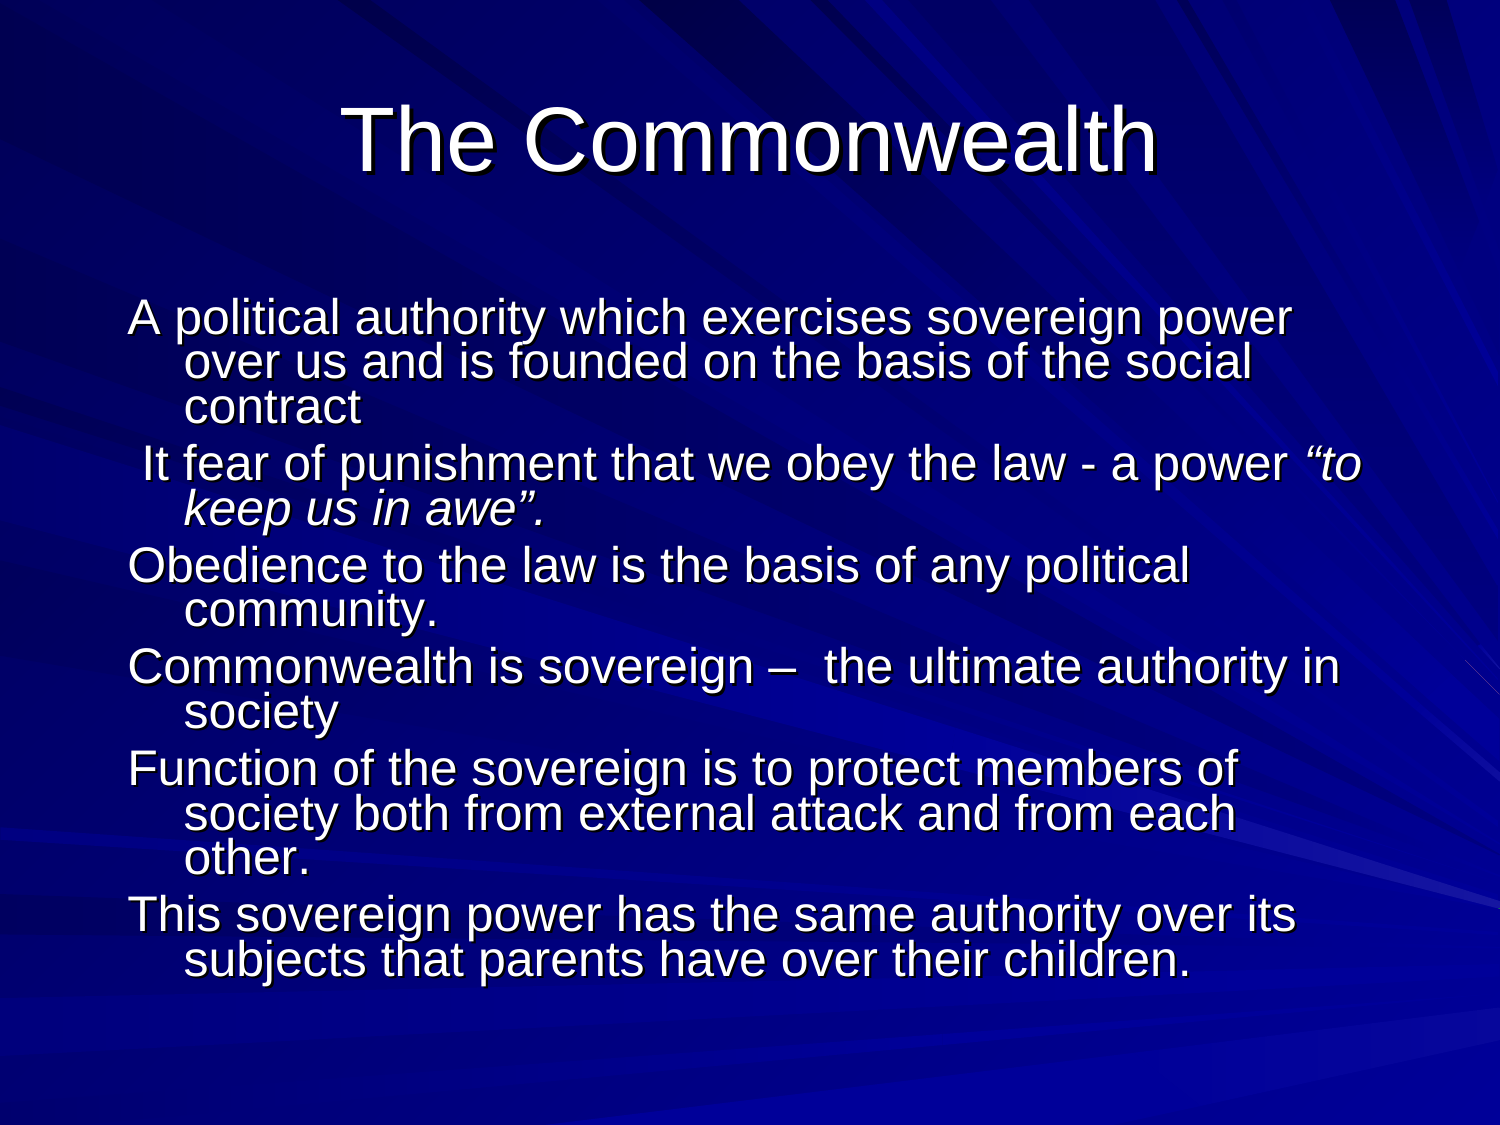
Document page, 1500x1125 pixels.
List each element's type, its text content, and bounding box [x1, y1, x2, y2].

title The Commonwealth [75, 45, 1426, 234]
list A political authority which exercises sovereign power over us and is founded on the basis of the social contract It fear of punishment that we obey the law - a power “to keep us in awe”. Obedience to the law is the basis of any political community. Commonwealth is sovereign – the ultimate authority in society Function of the sovereign is to protect members of society both from external attack and from each other. This sovereign power has the same authority over its subjects that parents have over their children. [112, 290, 1388, 1040]
